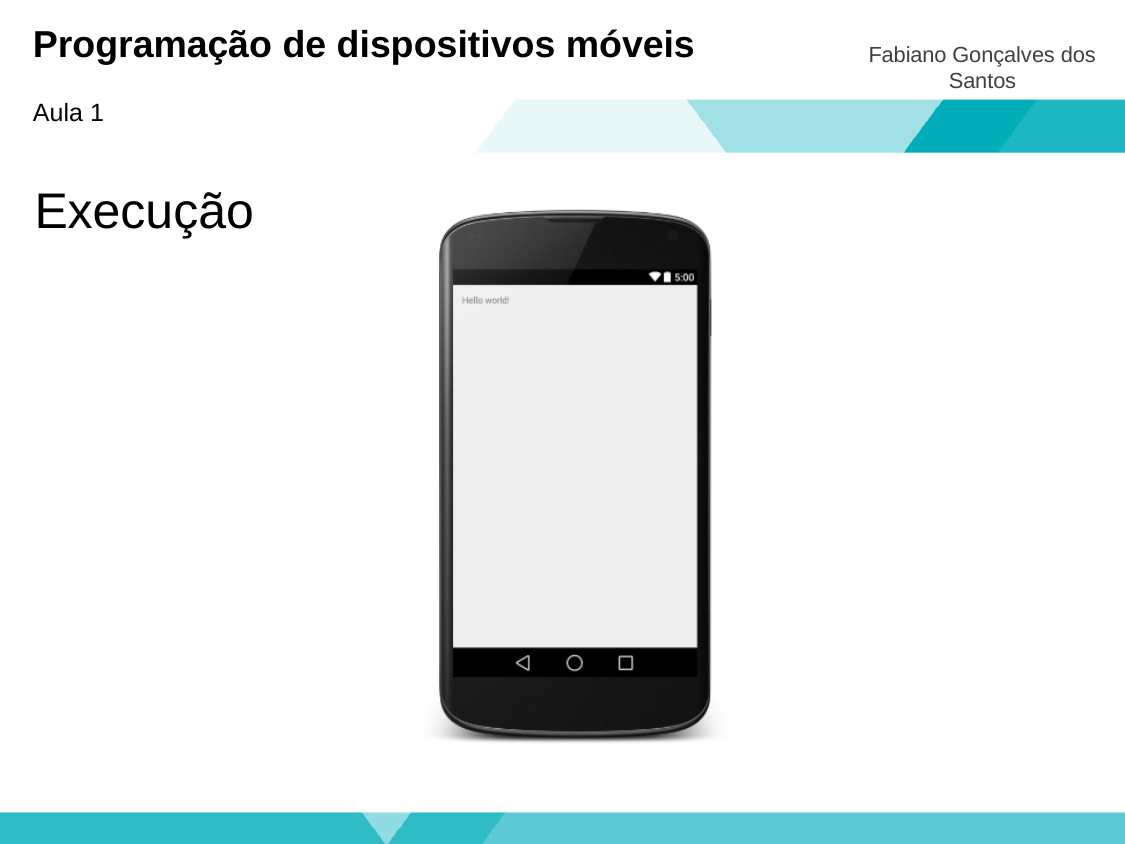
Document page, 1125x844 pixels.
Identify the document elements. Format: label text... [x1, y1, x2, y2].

text_box Execução [19, 171, 269, 246]
list Fabiano Gonçalves dos Santos [839, 33, 1125, 89]
list Aula 1 [18, 88, 389, 140]
title Programação de dispositivos móveis [18, 18, 767, 88]
picture [0, 0, 1125, 844]
